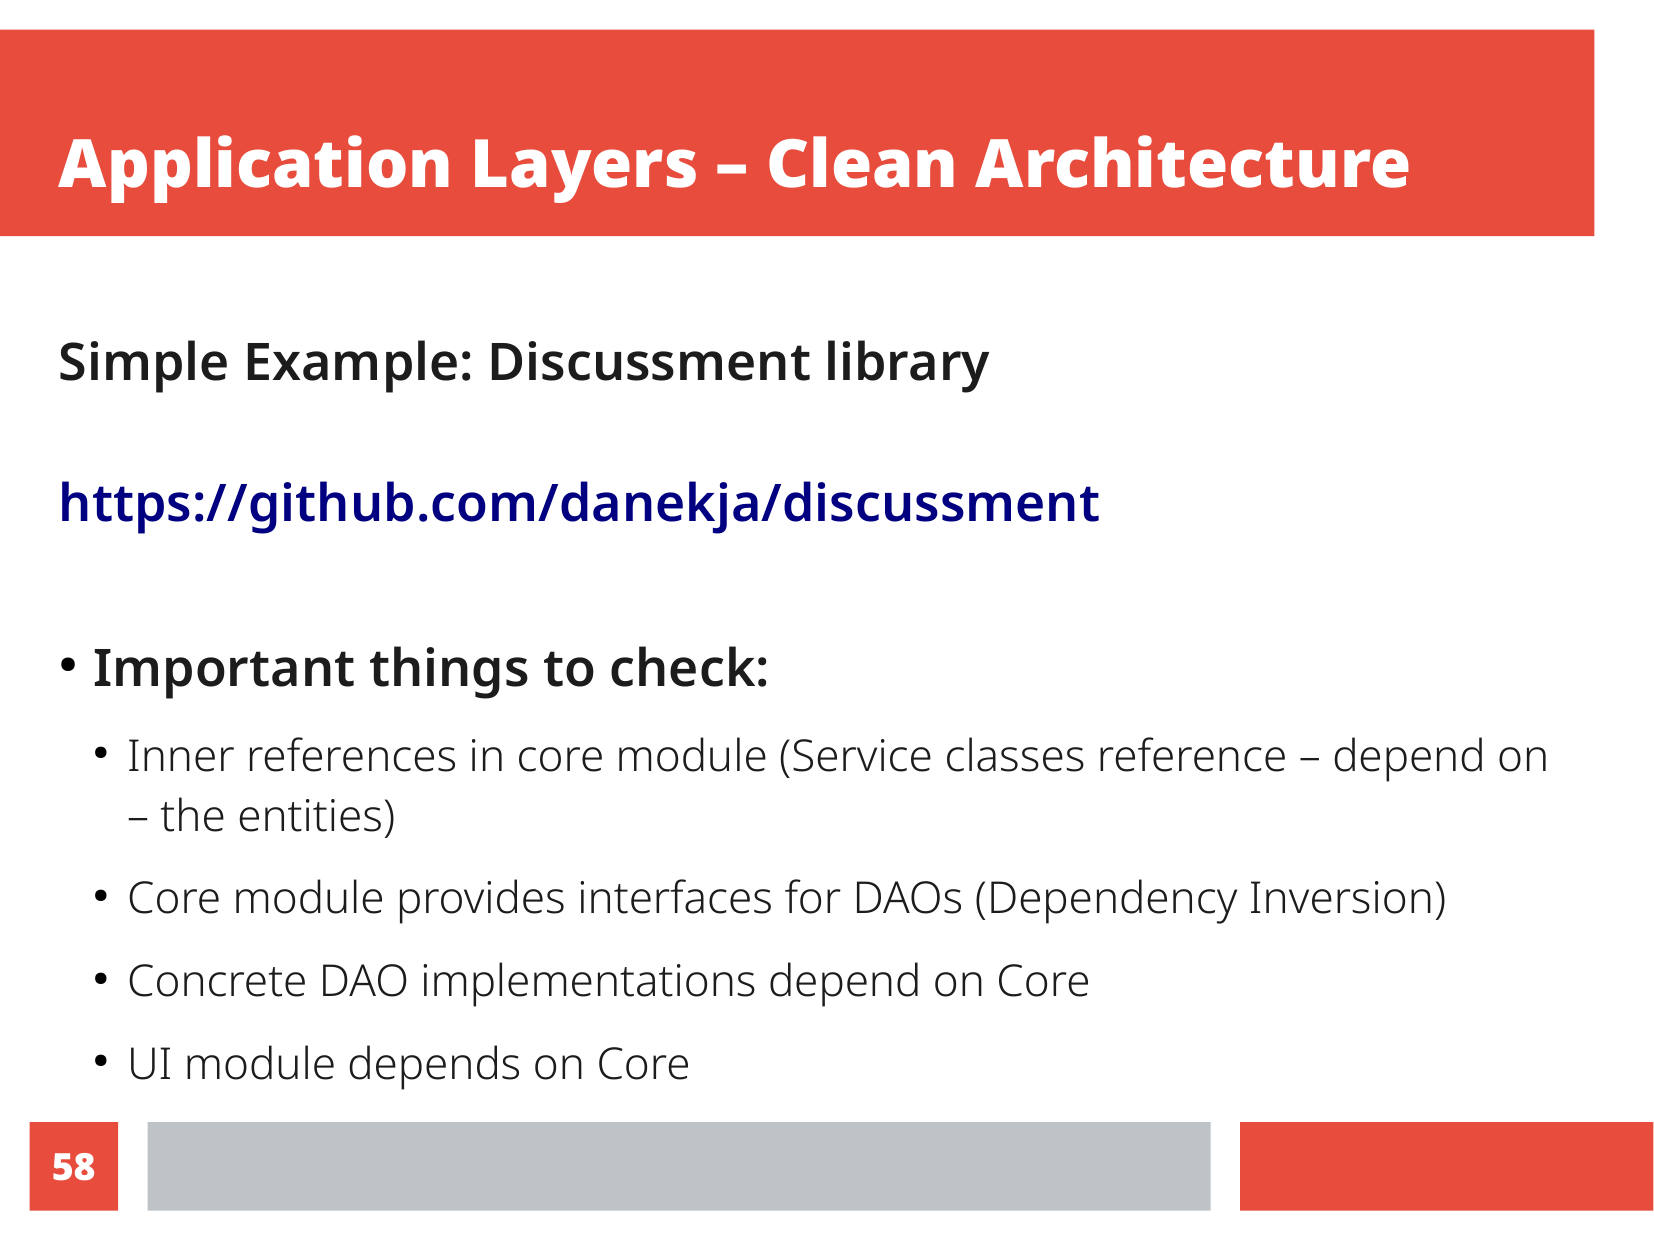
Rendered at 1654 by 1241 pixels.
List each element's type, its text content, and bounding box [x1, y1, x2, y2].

title Application Layers – Clean Architecture [59, 59, 1595, 207]
list Simple Example: Discussment library https://github.com/danekja/discussment Important things to check: Inner references in core module (Service classes reference – depend on – the entities) Core module provides interfaces for DAOs (Dependency Inversion) Concrete DAO implementations depend on Core UI module depends on Core [59, 324, 1565, 1093]
